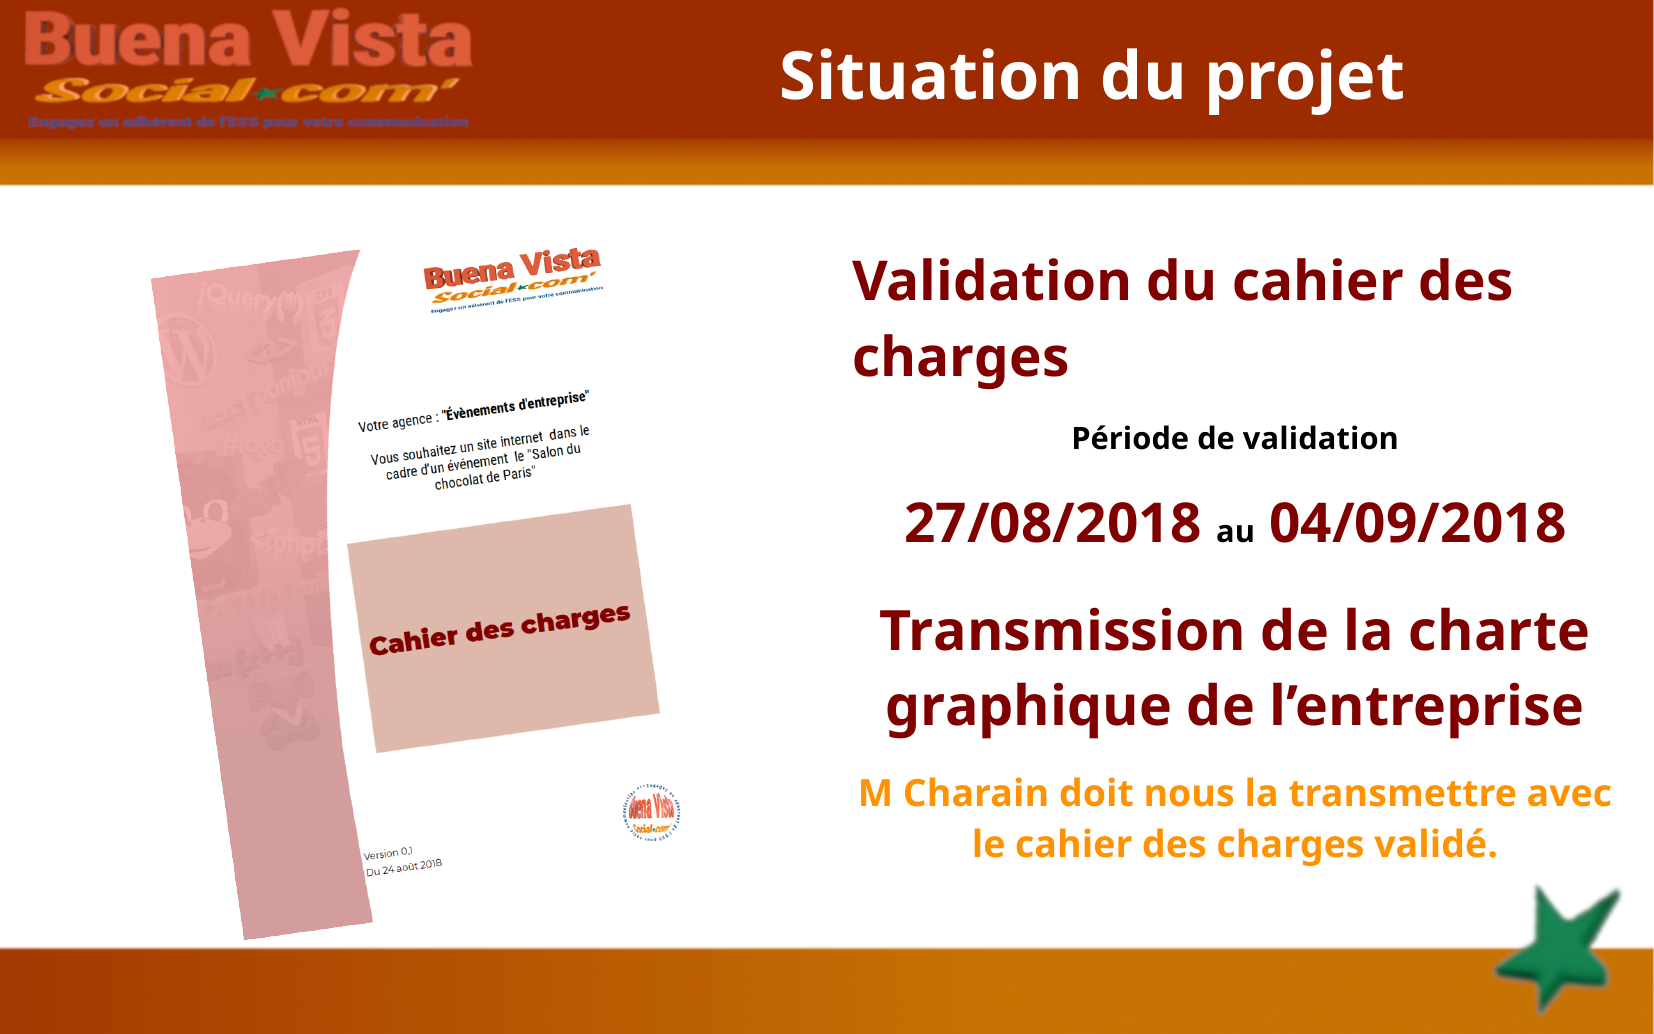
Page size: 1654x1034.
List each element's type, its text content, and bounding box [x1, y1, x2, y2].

list Validation du cahier des charges Période de validation 27/08/2018 au 04/09/2018 [852, 241, 1619, 561]
picture [0, 0, 1654, 1034]
title Situation du projet [578, 29, 1607, 119]
list Transmission de la charte graphique de l’entreprise M Charain doit nous la transmettre avec le cahier des charges validé. [852, 590, 1619, 909]
